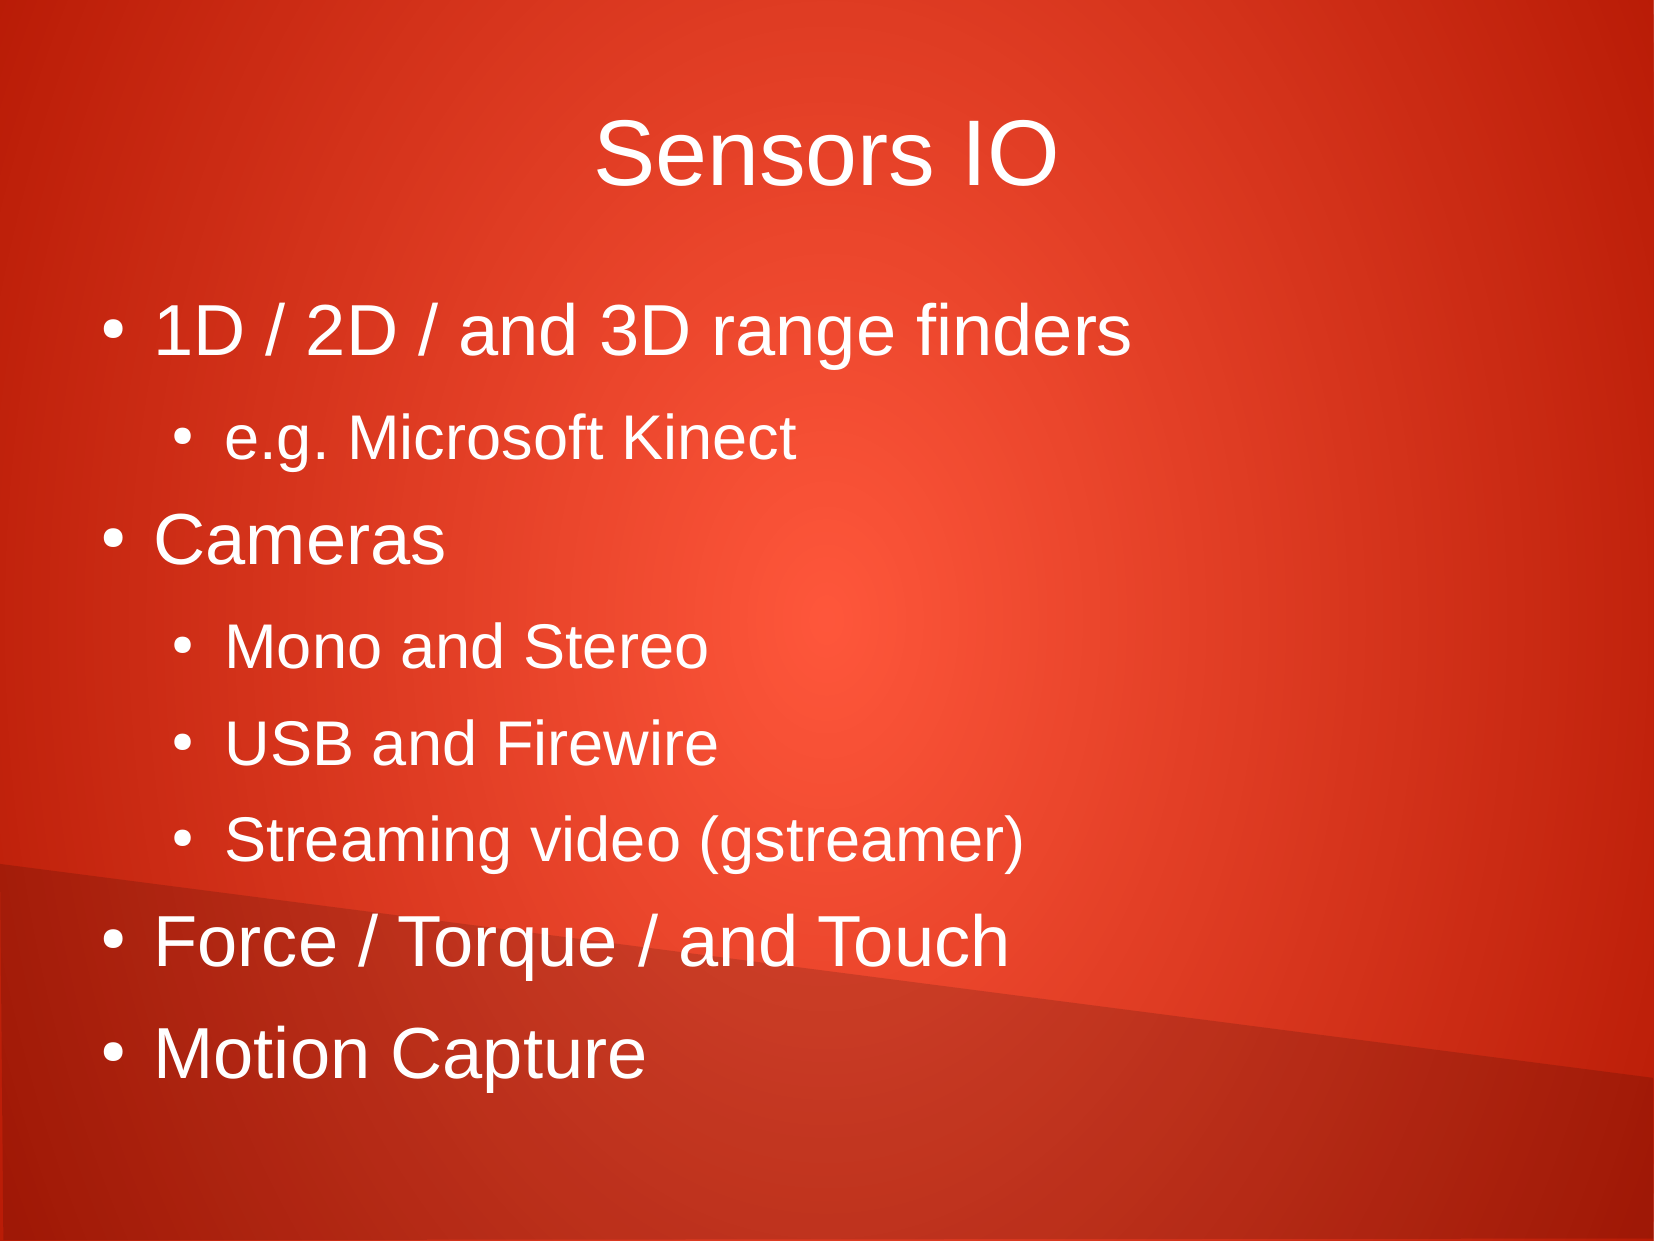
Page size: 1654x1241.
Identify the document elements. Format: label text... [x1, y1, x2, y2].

list 1D / 2D / and 3D range finders e.g. Microsoft Kinect Cameras Mono and Stereo USB and Firewire Streaming video (gstreamer) Force / Torque / and Touch Motion Capture [82, 290, 1571, 1156]
title Sensors IO [82, 49, 1571, 257]
